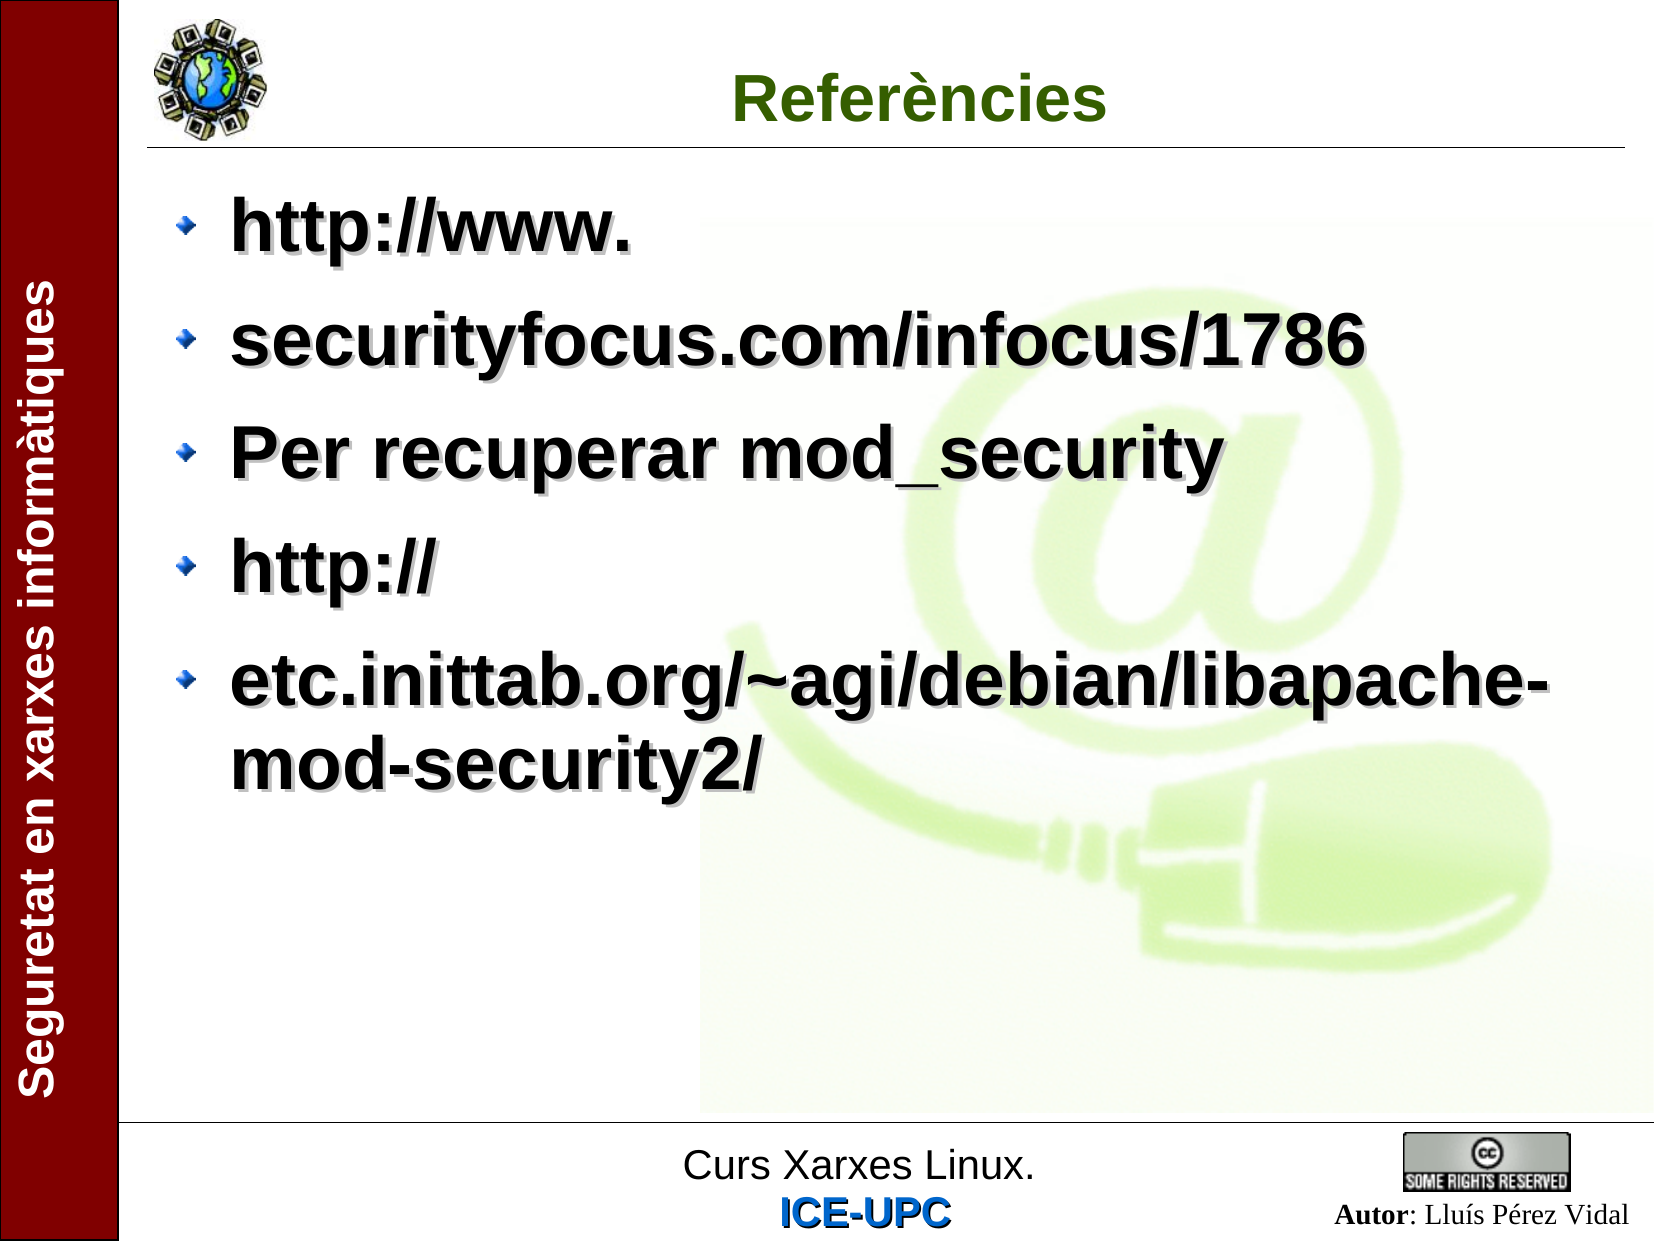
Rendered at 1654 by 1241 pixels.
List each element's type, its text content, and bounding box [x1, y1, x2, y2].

picture [1403, 1132, 1571, 1192]
picture [154, 19, 268, 49]
title Referències [129, 49, 1619, 148]
list http://www. securityfocus.com/infocus/1786 Per recuperar mod_security http:// etc.inittab.org/~agi/debian/libapache-mod-security2/ [158, 183, 1631, 920]
picture [700, 217, 1654, 1113]
